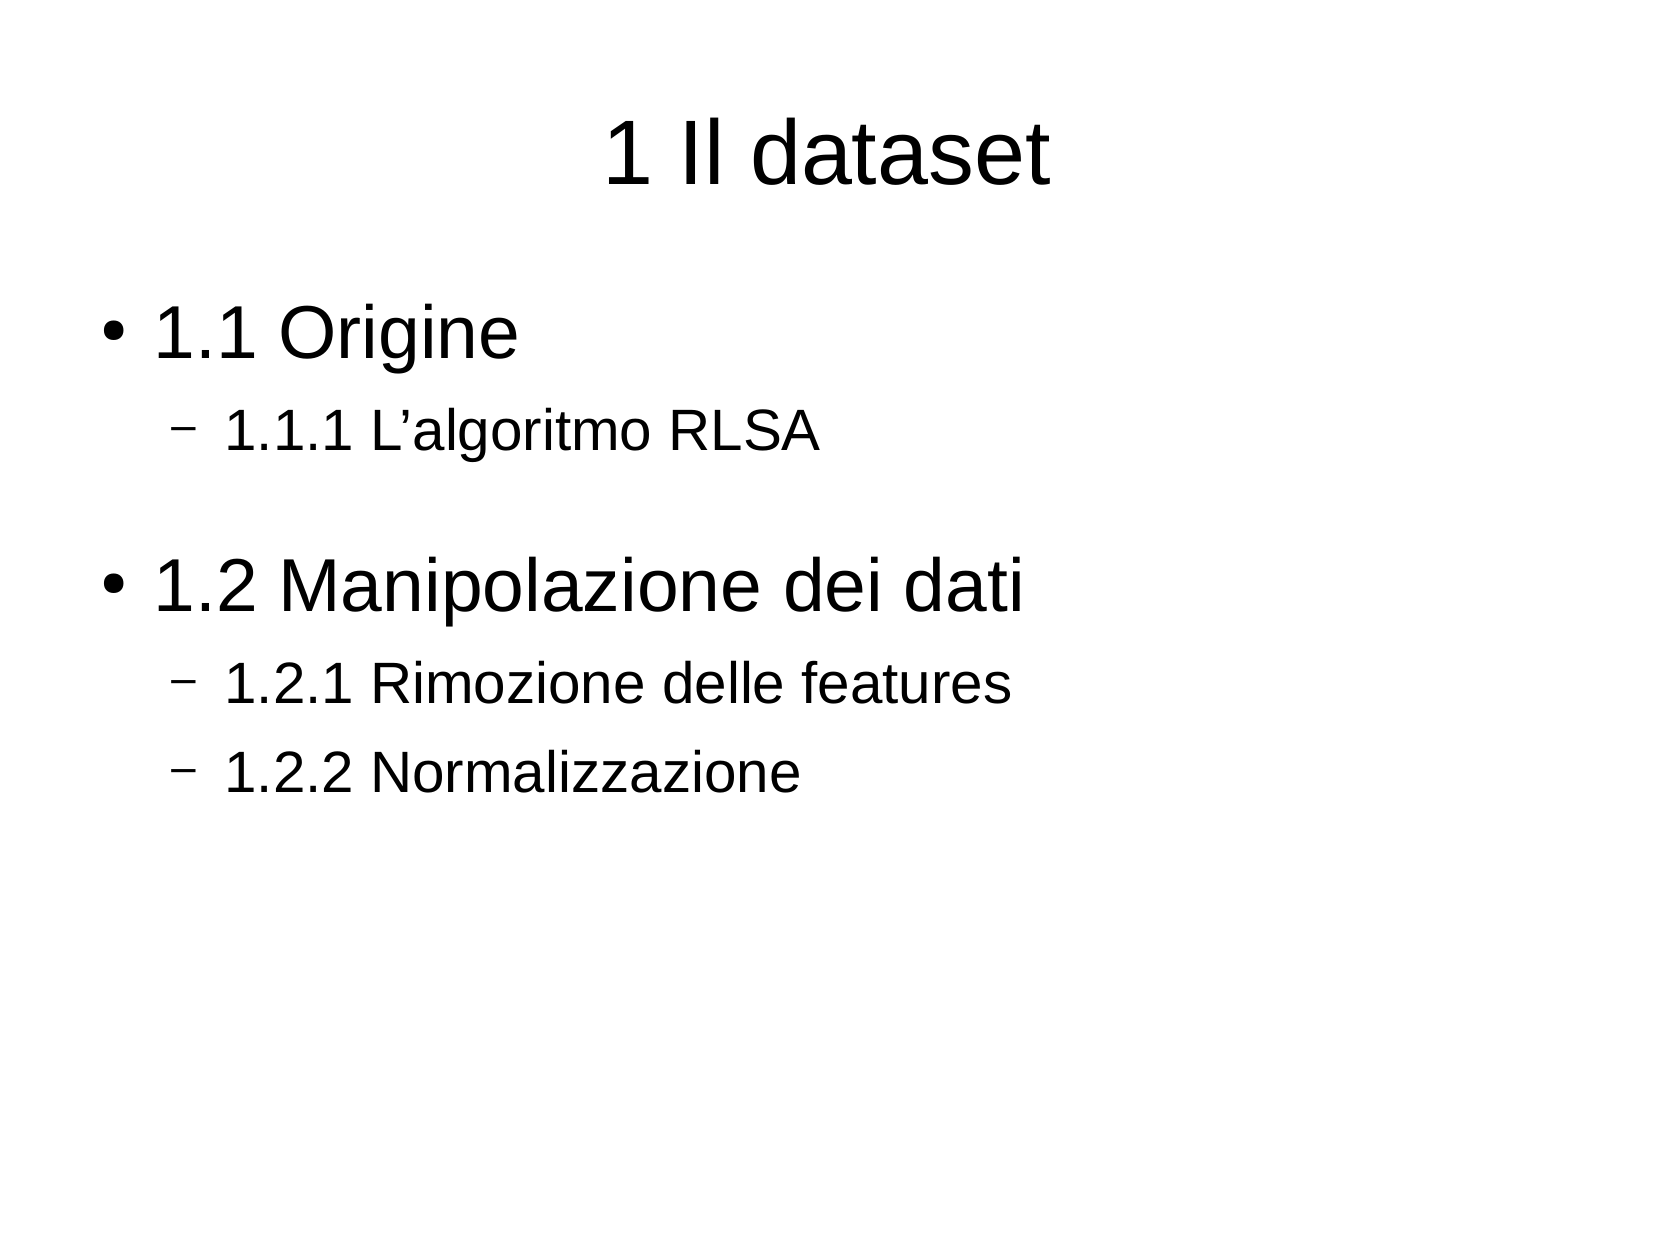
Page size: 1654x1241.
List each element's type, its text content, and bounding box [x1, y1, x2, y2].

list 1.1 Origine 1.1.1 L’algoritmo RLSA [82, 290, 1571, 532]
title 1 Il dataset [82, 49, 1571, 257]
list 1.2 Manipolazione dei dati 1.2.1 Rimozione delle features 1.2.2 Normalizzazione [82, 543, 1571, 886]
